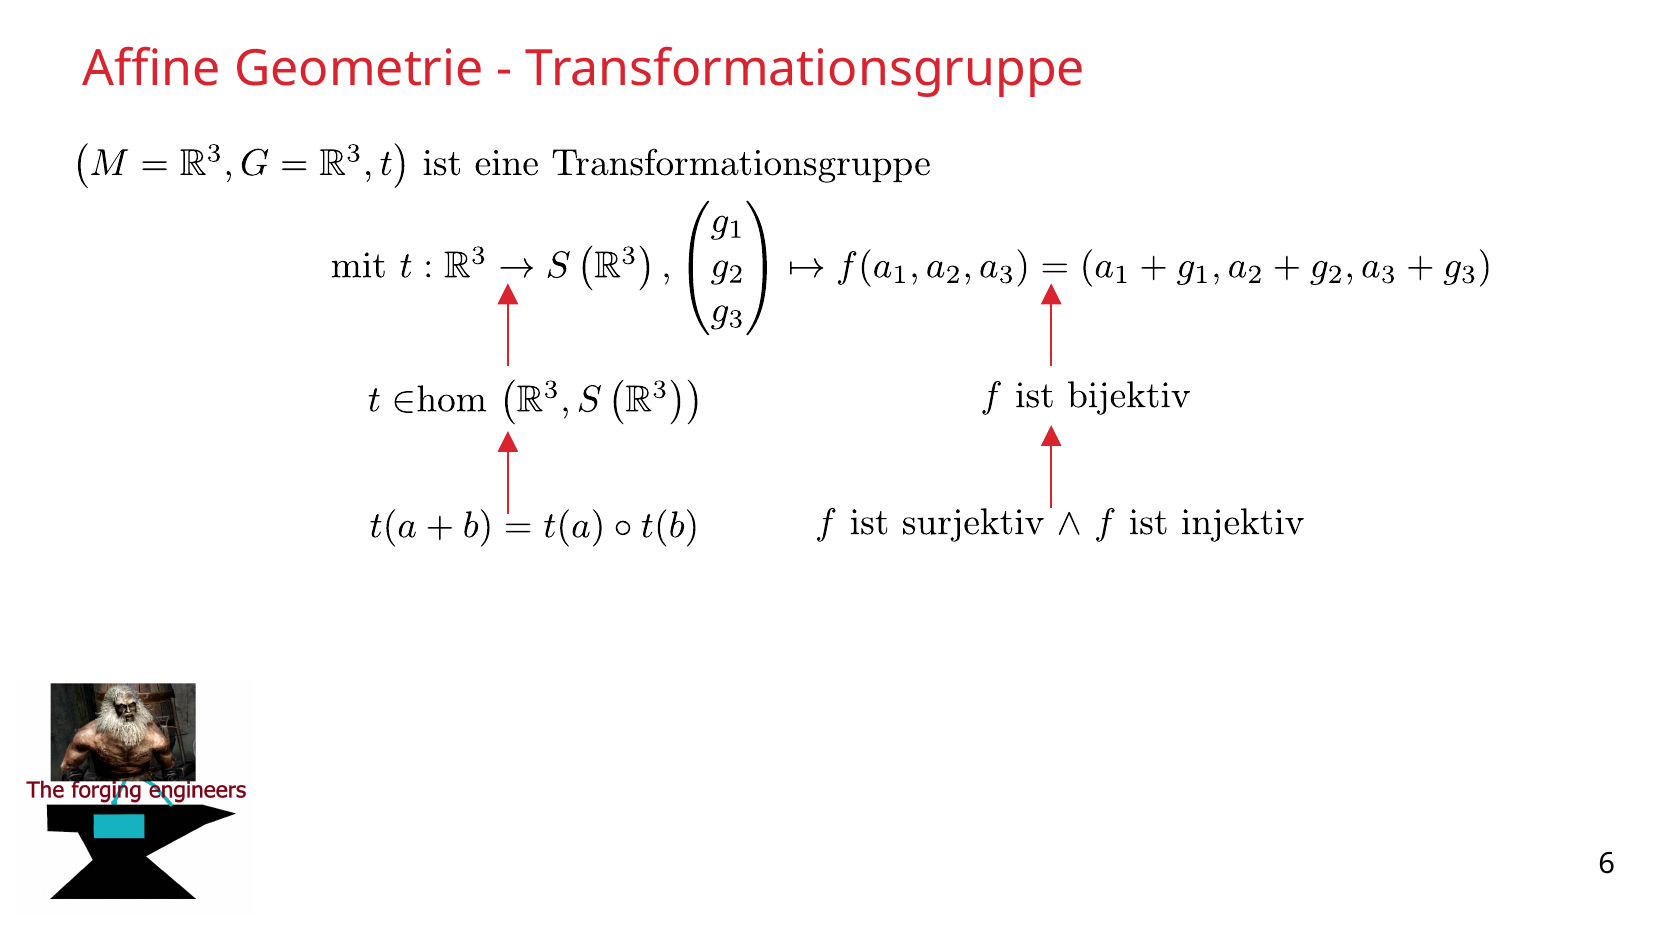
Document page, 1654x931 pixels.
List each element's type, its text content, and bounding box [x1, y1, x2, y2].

picture [366, 378, 699, 426]
picture [70, 141, 932, 190]
picture [980, 380, 1190, 415]
picture [814, 507, 1304, 542]
title Affine Geometrie - Transformationsgruppe [82, 37, 1571, 95]
picture [330, 200, 1489, 336]
picture [17, 679, 254, 916]
picture [367, 507, 697, 548]
